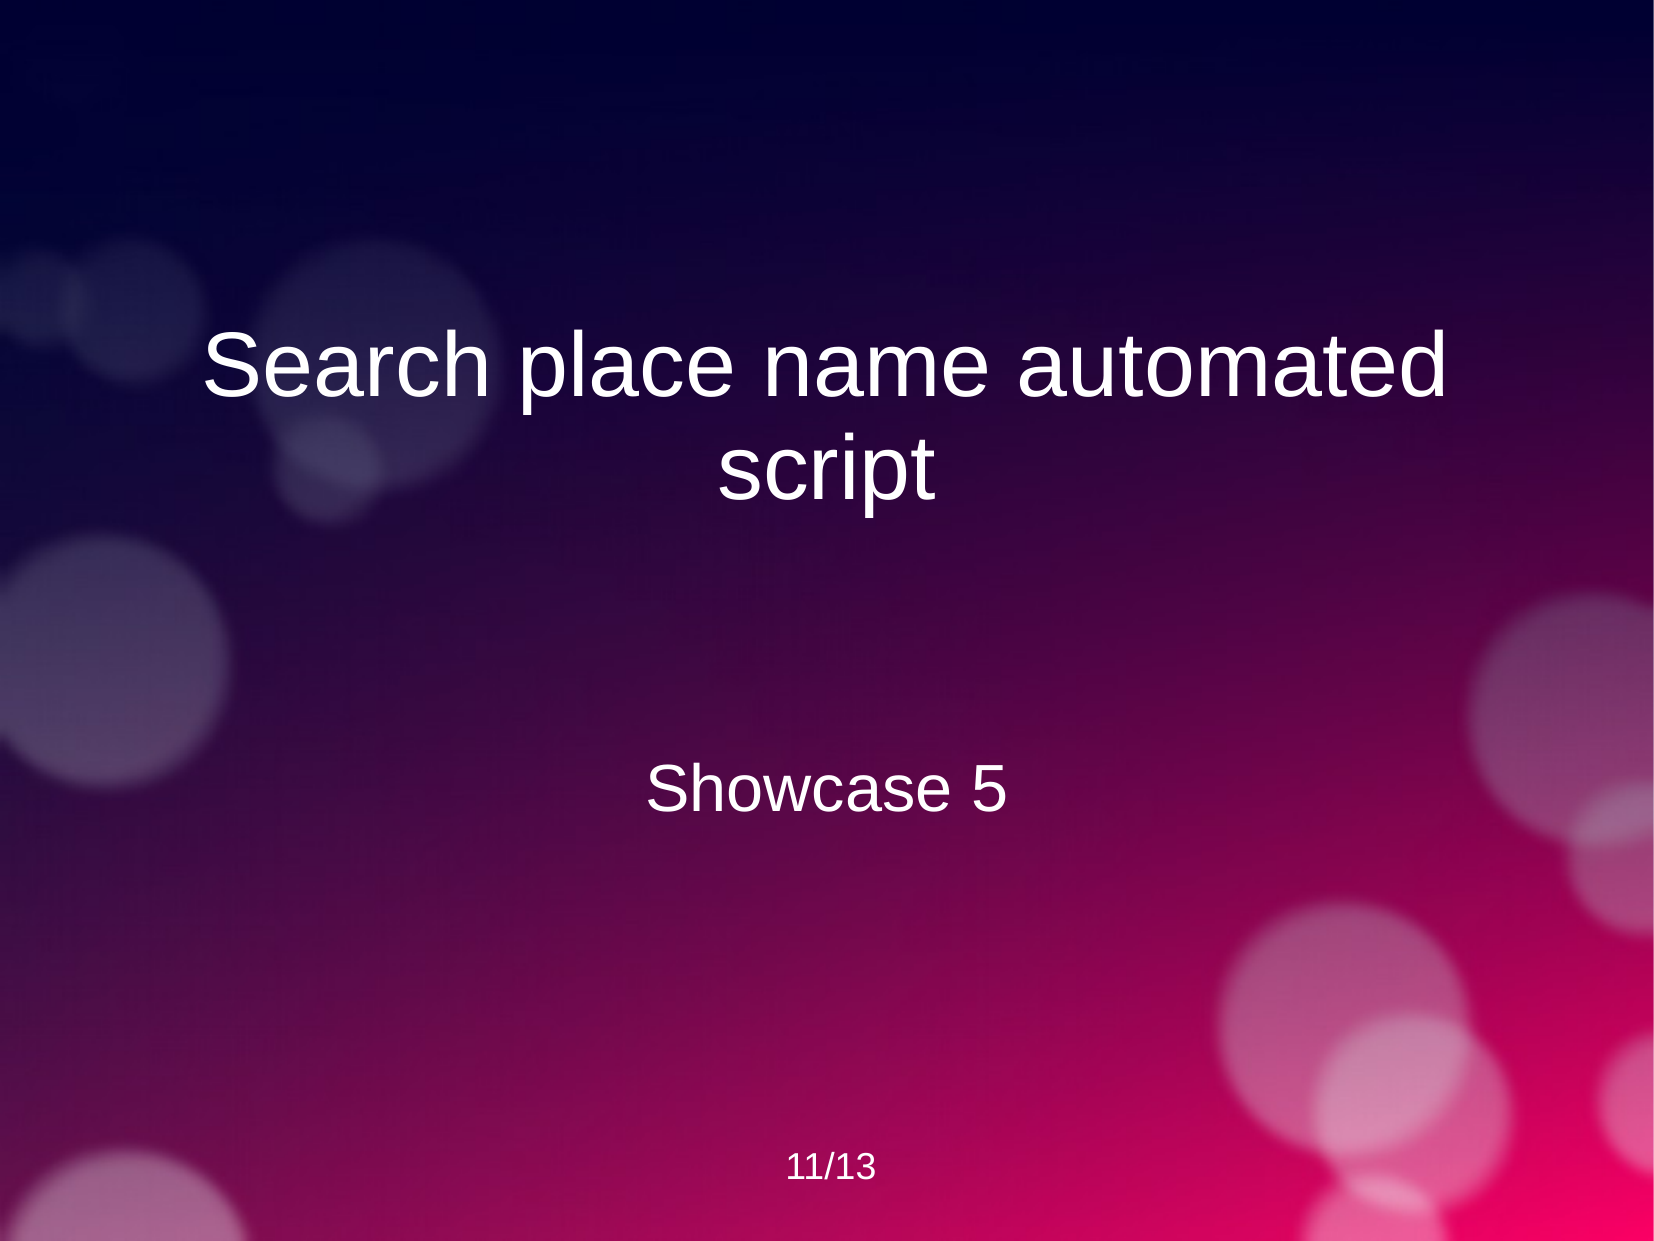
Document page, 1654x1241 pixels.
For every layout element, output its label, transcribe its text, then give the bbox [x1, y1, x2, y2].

title Search place name automated script [82, 312, 1571, 520]
text_box <number>/13 [516, 1137, 1146, 1208]
picture [0, 0, 1654, 1241]
subtitle Showcase 5 [82, 566, 1571, 1010]
